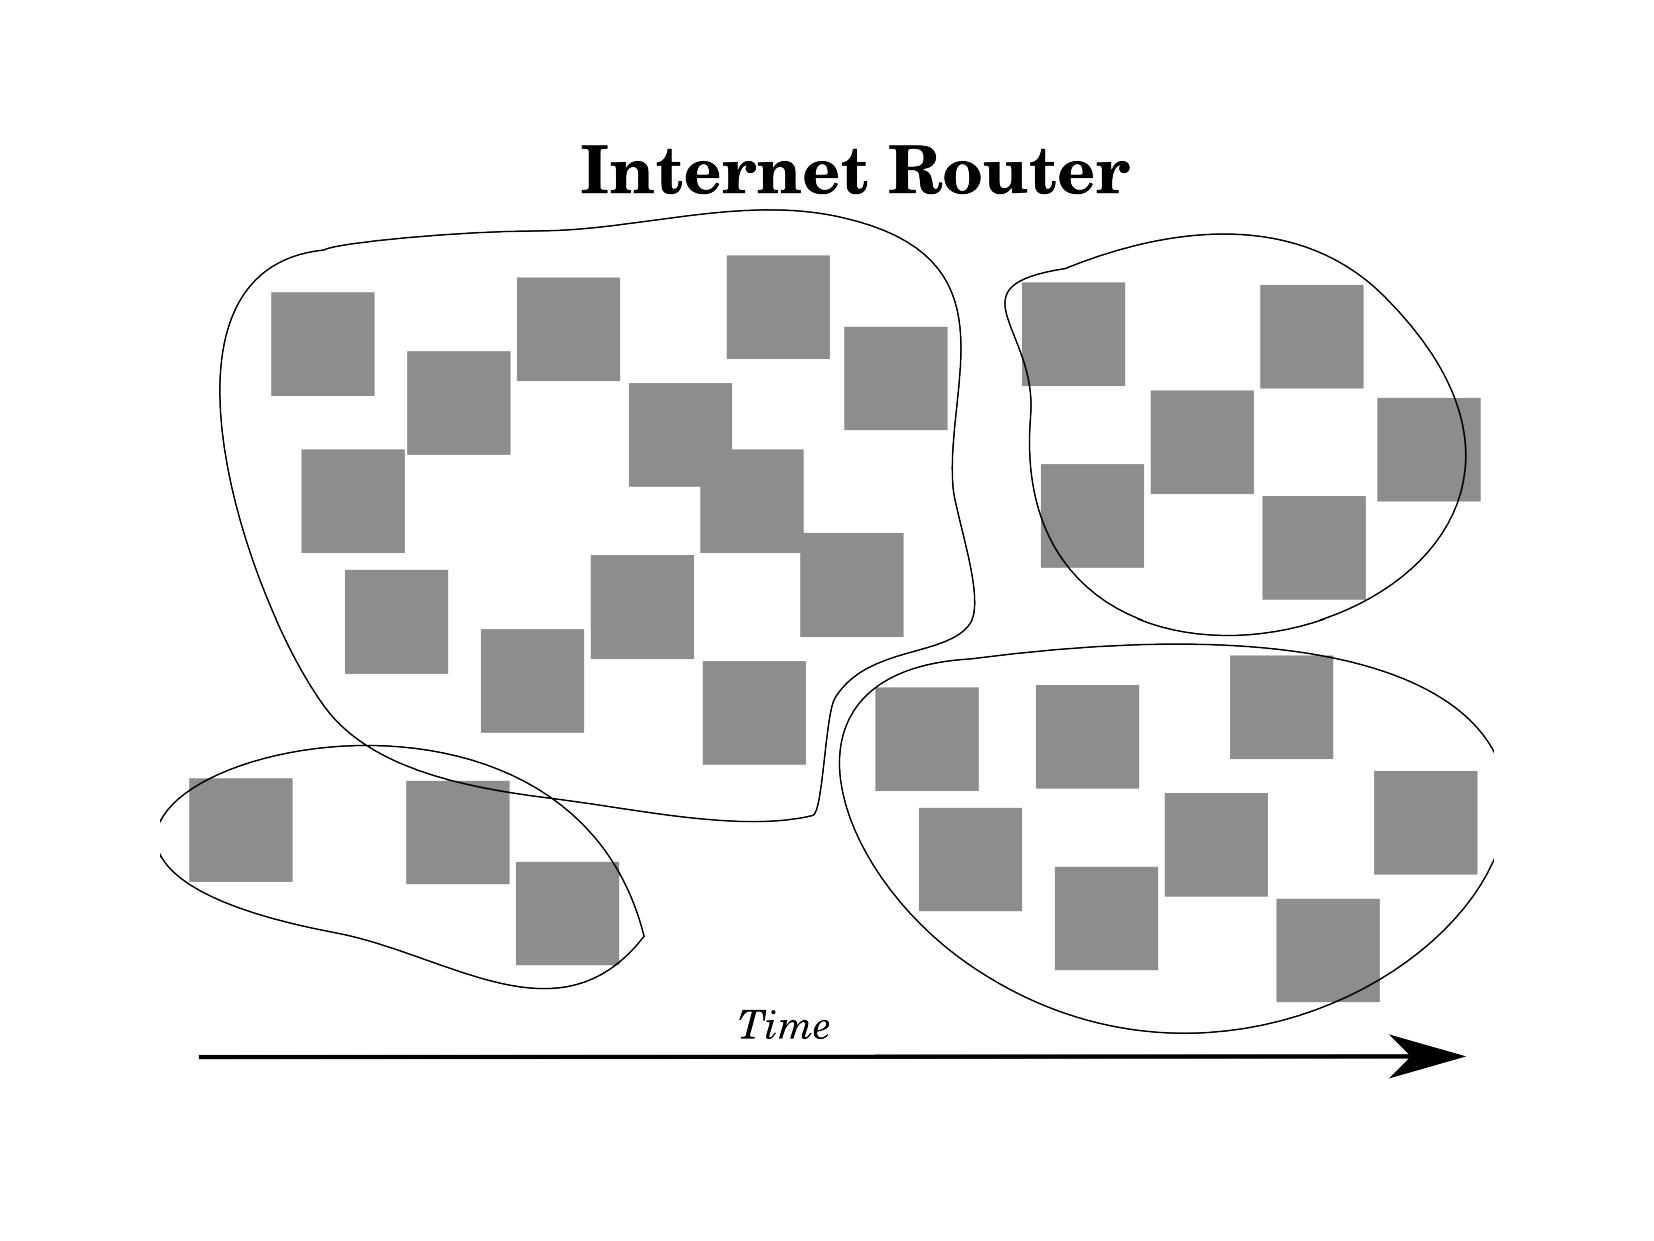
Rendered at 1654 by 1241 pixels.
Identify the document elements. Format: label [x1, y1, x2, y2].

picture [160, 119, 1494, 1120]
